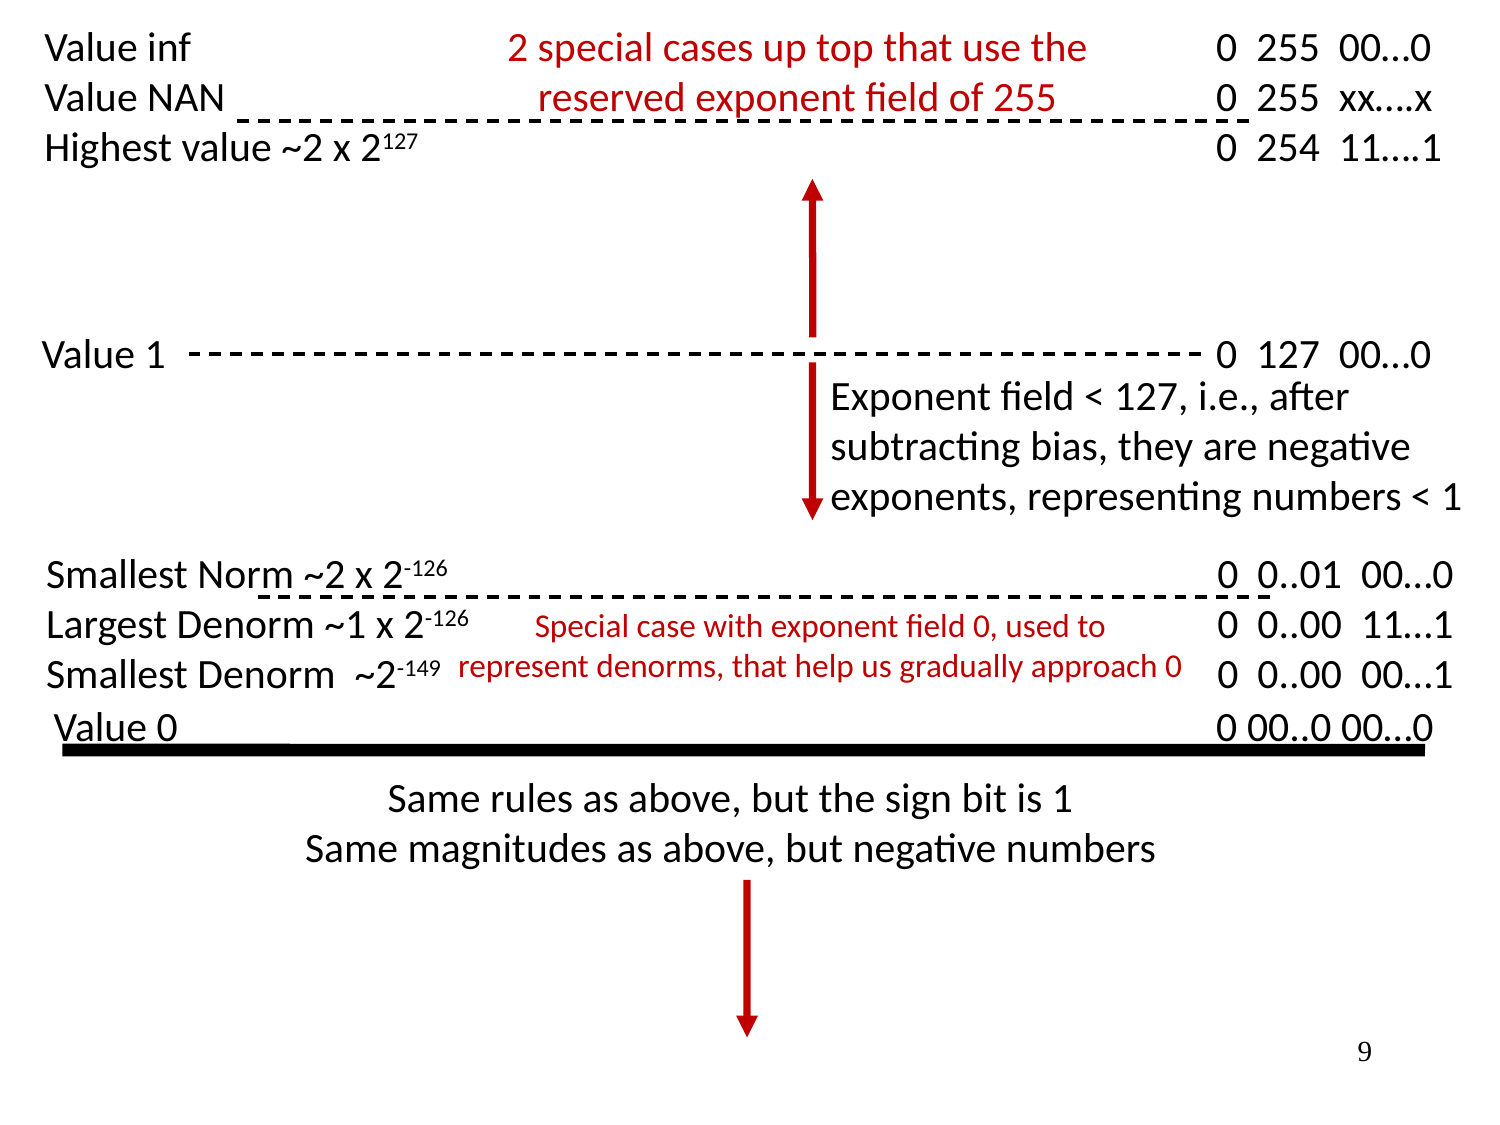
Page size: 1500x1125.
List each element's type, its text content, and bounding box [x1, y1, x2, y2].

text_box Same rules as above, but the sign bit is 1 Same magnitudes as above, but negative numbers [290, 763, 1172, 879]
text_box Value inf Value NAN Highest value ~2 x 2127 [29, 12, 434, 178]
text_box Special case with exponent field 0, used to represent denorms, that help us gradually approach 0 [443, 596, 1198, 692]
text_box Value 0 [38, 705, 193, 758]
text_box 0 00..0 00…0 [1201, 692, 1449, 758]
text_box Smallest Norm ~2 x 2-126 Largest Denorm ~1 x 2-126 Smallest Denorm ~2-149 [31, 539, 485, 705]
text_box 2 special cases up top that use the reserved exponent field of 255 [492, 12, 1103, 128]
text_box 0 0..01 00…0 0 0..00 11…1 0 0..00 00…1 [1202, 539, 1469, 705]
text_box Value 1 [26, 319, 181, 385]
text_box 0 255 00…0 0 255 xx….x 0 254 11….1 [1201, 12, 1458, 178]
slide_number <number> [1074, 1025, 1388, 1100]
text_box 0 127 00…0 [1201, 319, 1447, 361]
text_box Exponent field < 127, i.e., after subtracting bias, they are negative exponents, representing numbers < 1 [815, 361, 1478, 527]
